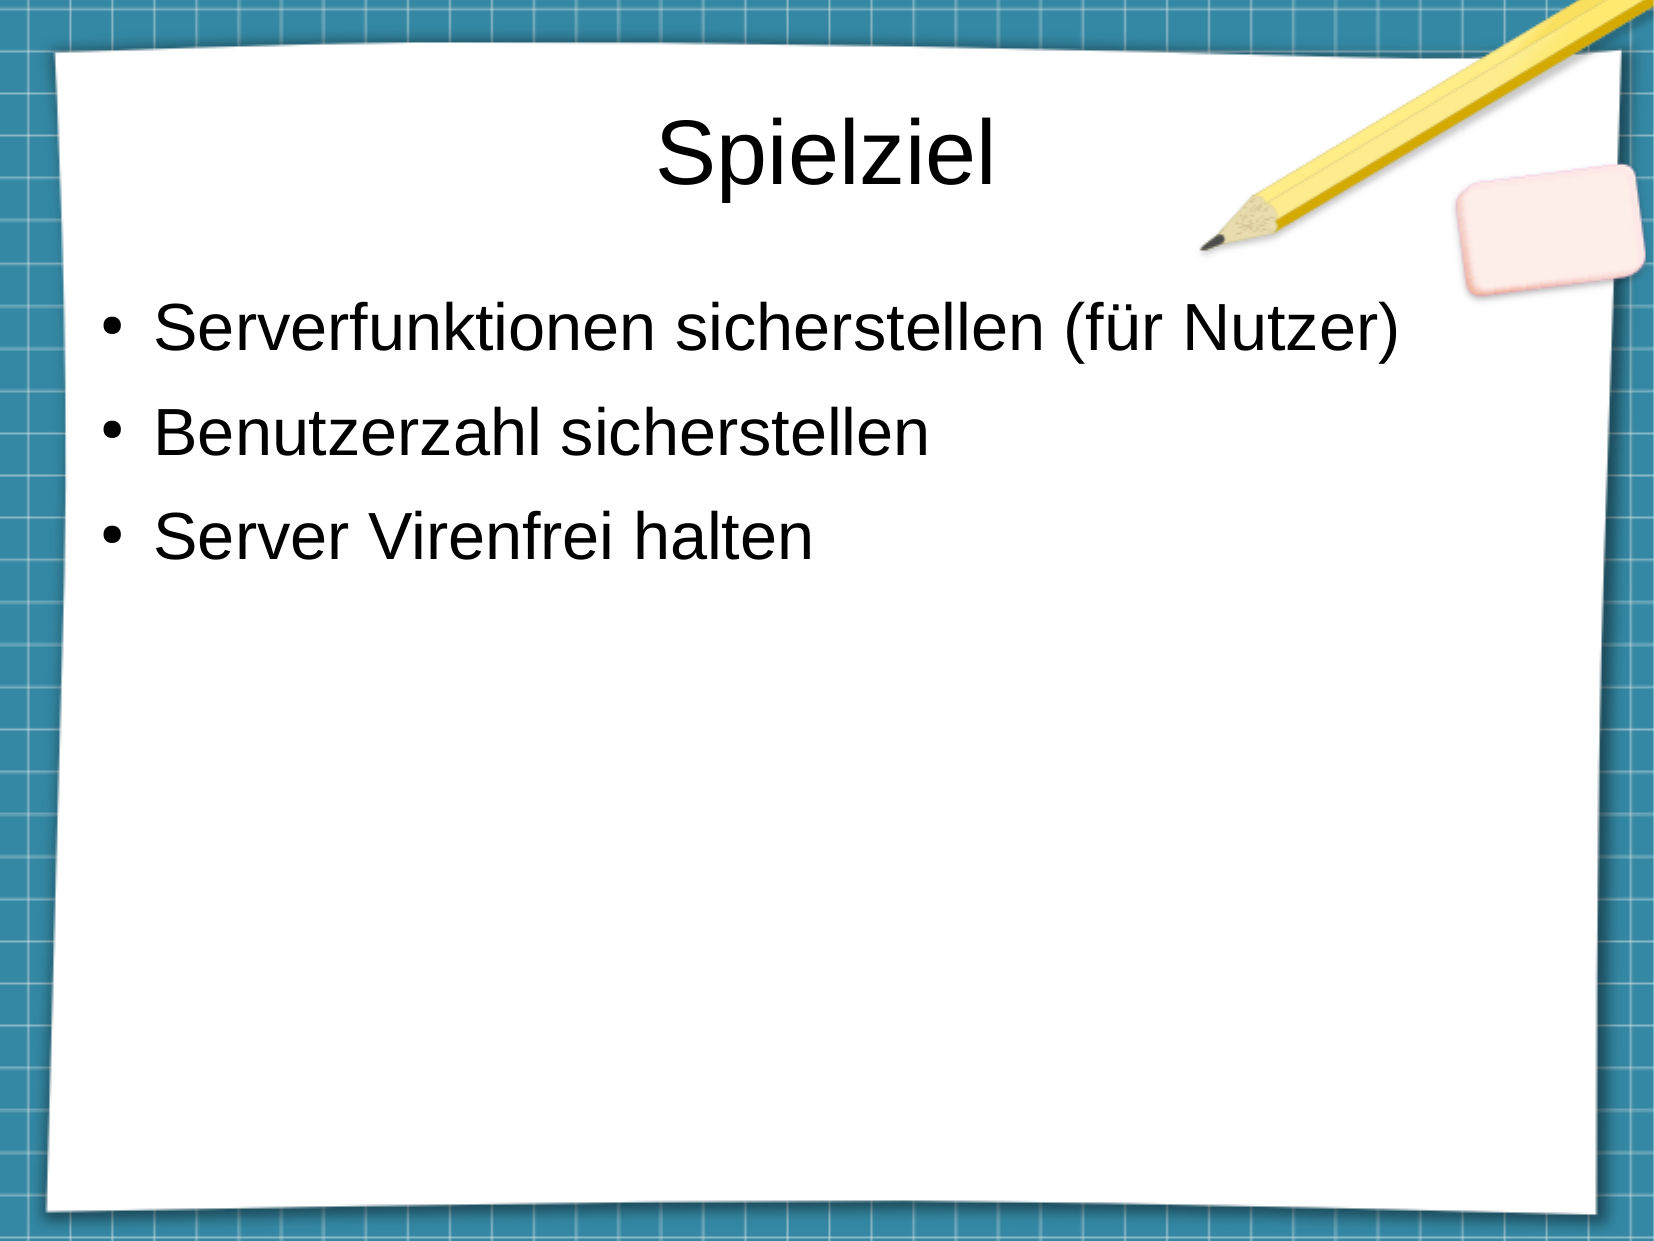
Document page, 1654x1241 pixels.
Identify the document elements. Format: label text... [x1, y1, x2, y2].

list Serverfunktionen sicherstellen (für Nutzer) Benutzerzahl sicherstellen Server Virenfrei halten [82, 290, 1571, 1010]
picture [0, 0, 1654, 1241]
title Spielziel [82, 49, 1571, 257]
